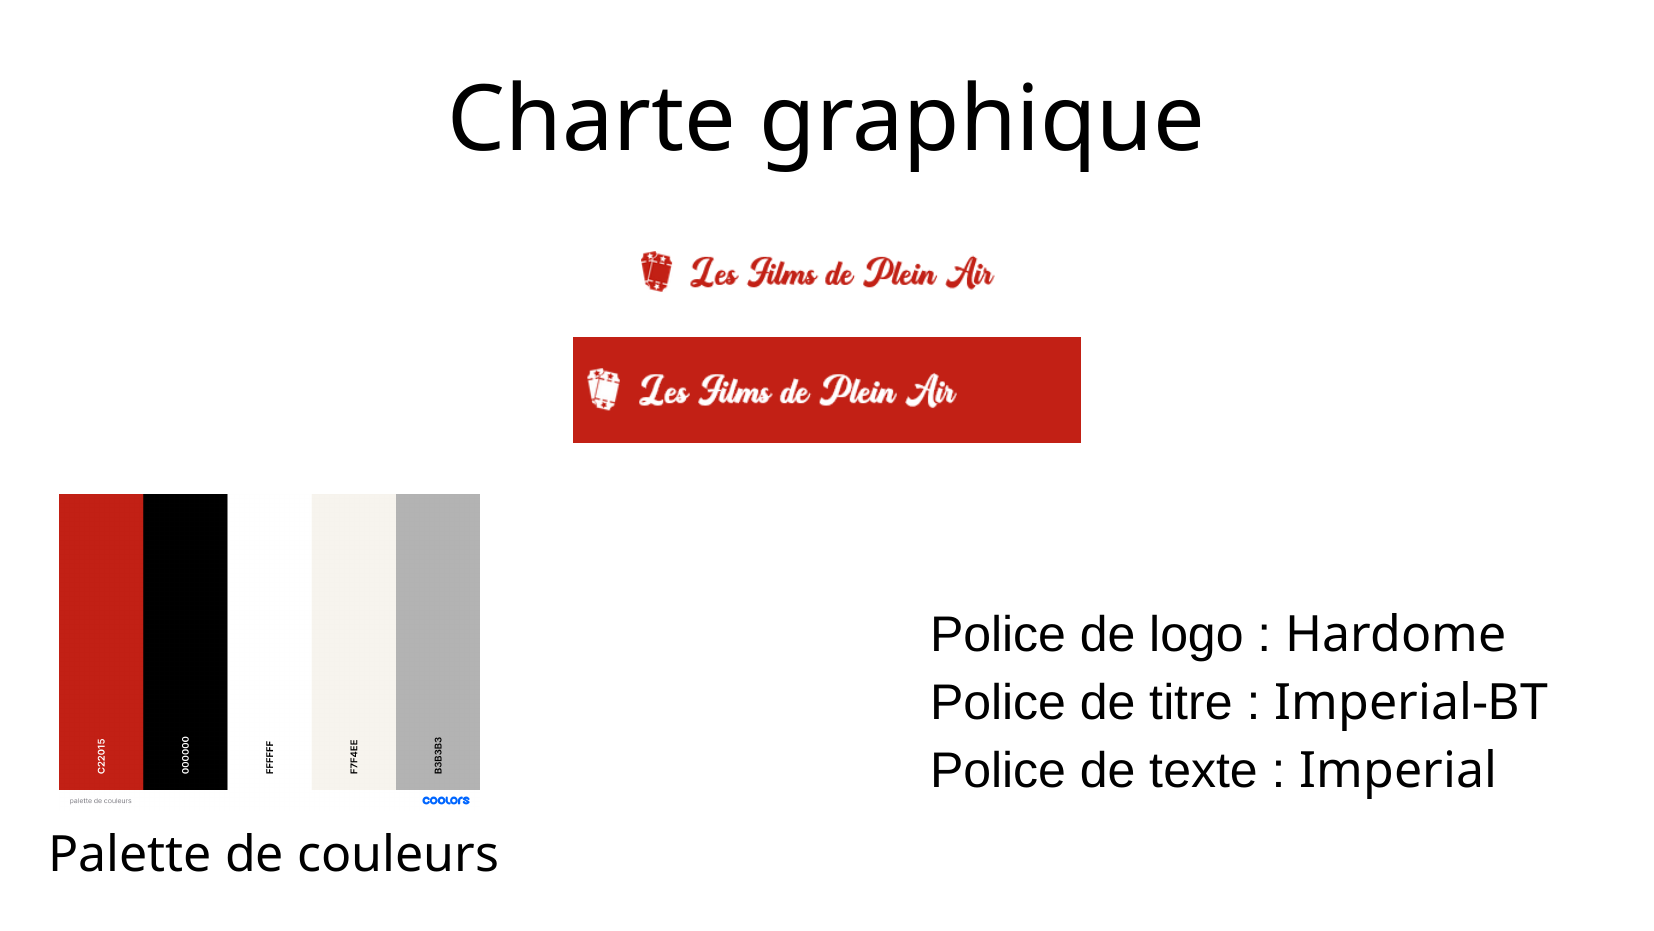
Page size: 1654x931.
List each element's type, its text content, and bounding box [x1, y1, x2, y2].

picture [573, 337, 1081, 443]
picture [59, 494, 480, 810]
text_box Palette de couleurs [29, 810, 532, 886]
picture [641, 236, 1012, 306]
title Charte graphique [82, 37, 1571, 193]
text_box Police de logo : Hardome Police de titre : Imperial-BT Police de texte : Imperial [915, 590, 1595, 797]
